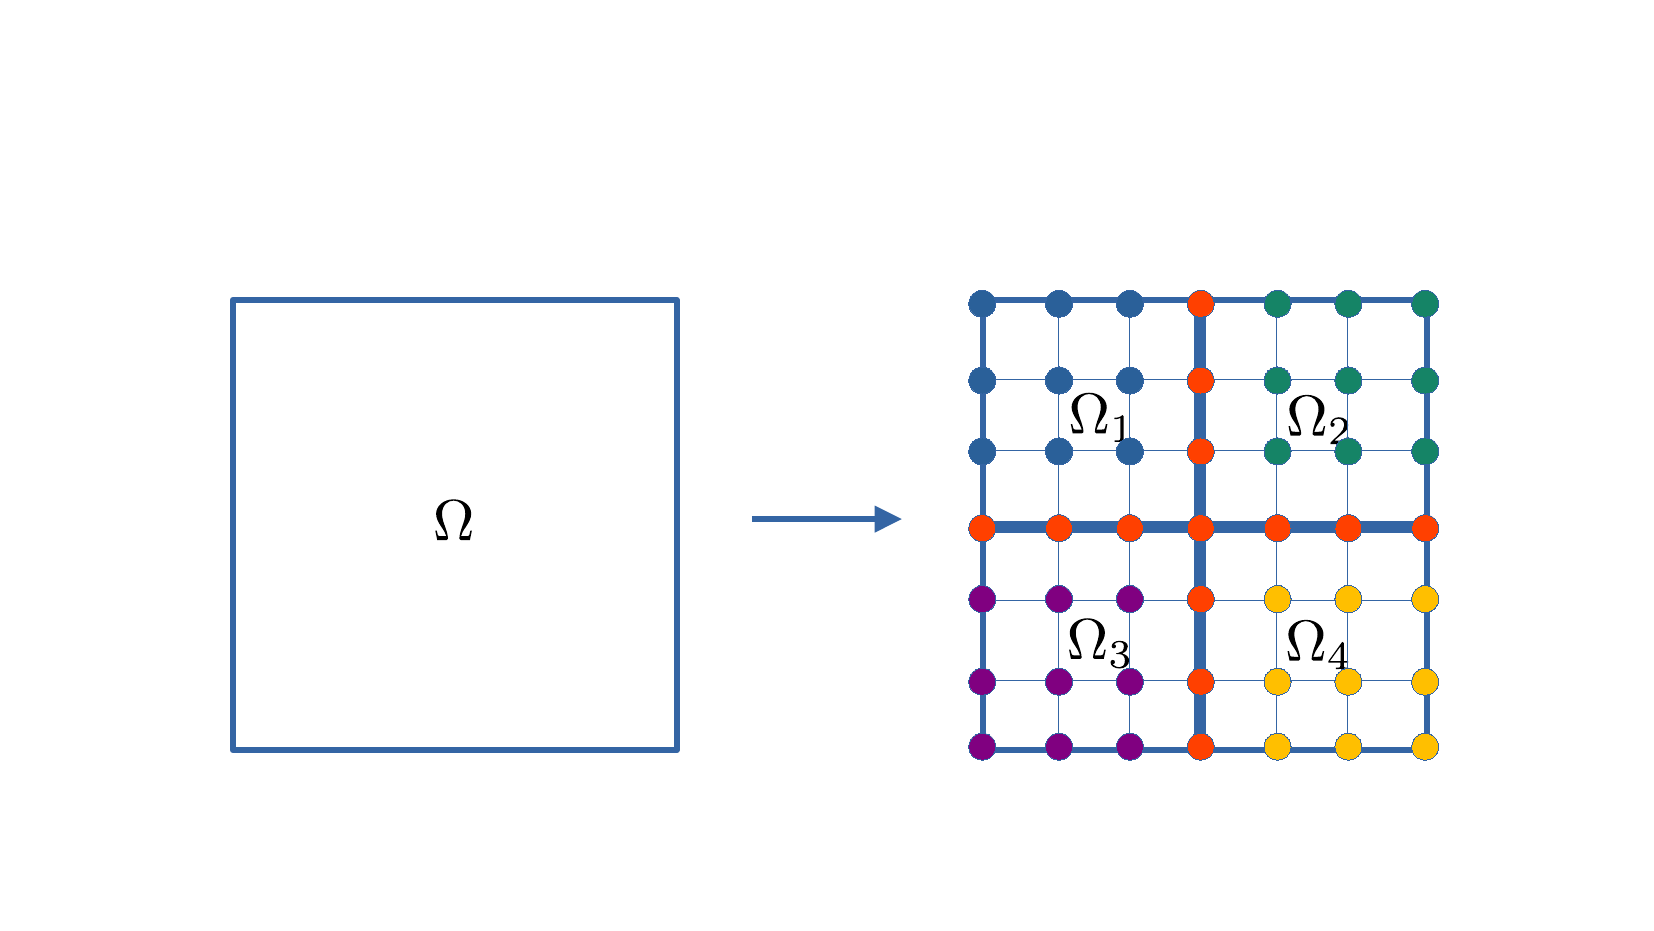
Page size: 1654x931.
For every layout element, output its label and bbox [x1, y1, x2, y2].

text_box [1045, 366, 1073, 395]
text_box [1334, 366, 1362, 395]
text_box [1069, 618, 1144, 696]
text_box [1411, 514, 1439, 542]
text_box [1116, 290, 1144, 318]
text_box [1045, 290, 1073, 318]
text_box [1045, 733, 1073, 761]
text_box [1411, 668, 1439, 696]
text_box [1264, 514, 1292, 542]
text_box [435, 499, 472, 541]
text_box [1287, 619, 1362, 696]
text_box [968, 514, 996, 542]
text_box [968, 437, 996, 465]
text_box [968, 290, 996, 318]
text_box [1116, 366, 1144, 395]
text_box [1187, 585, 1215, 613]
text_box [968, 366, 996, 395]
text_box [1045, 585, 1073, 613]
text_box [968, 733, 996, 761]
text_box [1045, 514, 1073, 542]
text_box [1187, 437, 1215, 465]
text_box [1187, 514, 1215, 542]
text_box [1187, 733, 1215, 761]
text_box [1116, 733, 1144, 761]
text_box [1116, 514, 1144, 542]
text_box [1187, 290, 1215, 318]
text_box [1187, 366, 1215, 395]
text_box [1334, 585, 1362, 613]
text_box [1411, 437, 1439, 465]
text_box [1264, 366, 1292, 395]
text_box [1045, 668, 1073, 696]
text_box [1264, 585, 1292, 613]
text_box [1264, 290, 1292, 318]
text_box [1334, 290, 1362, 318]
text_box [1411, 366, 1439, 395]
text_box [1116, 585, 1144, 613]
text_box [1187, 668, 1215, 696]
text_box [1264, 733, 1292, 761]
text_box [968, 585, 996, 613]
text_box [1411, 290, 1439, 318]
text_box [1264, 668, 1292, 696]
text_box [1334, 733, 1362, 761]
text_box [1411, 585, 1439, 613]
text_box [1070, 392, 1144, 465]
text_box [1334, 514, 1362, 542]
text_box [968, 668, 996, 696]
text_box [1045, 437, 1073, 465]
text_box [1411, 733, 1439, 761]
text_box [1264, 394, 1362, 465]
